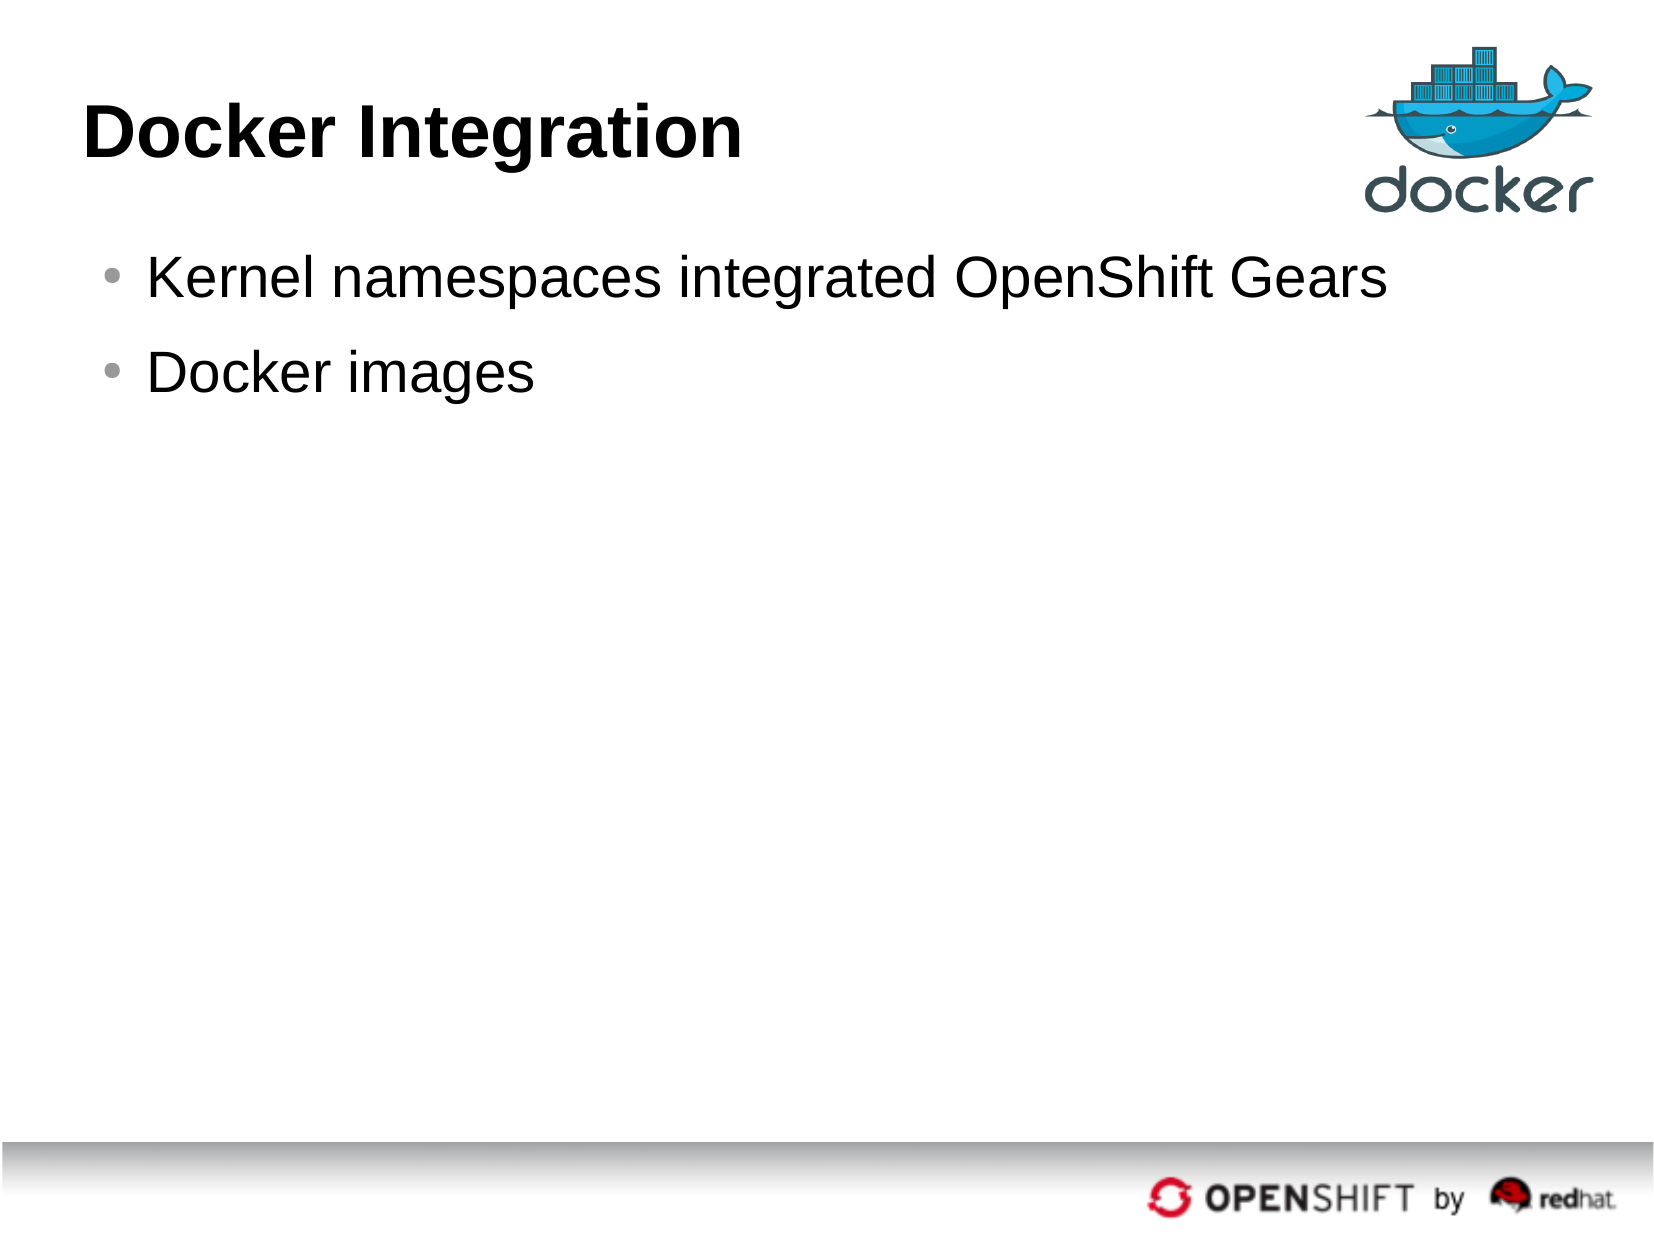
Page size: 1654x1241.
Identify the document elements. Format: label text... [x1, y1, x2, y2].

list Kernel namespaces integrated OpenShift Gears Docker images [86, 244, 1576, 1039]
title Docker Integration [82, 37, 1350, 226]
picture [2, 1142, 1654, 1241]
picture [1350, 37, 1613, 226]
